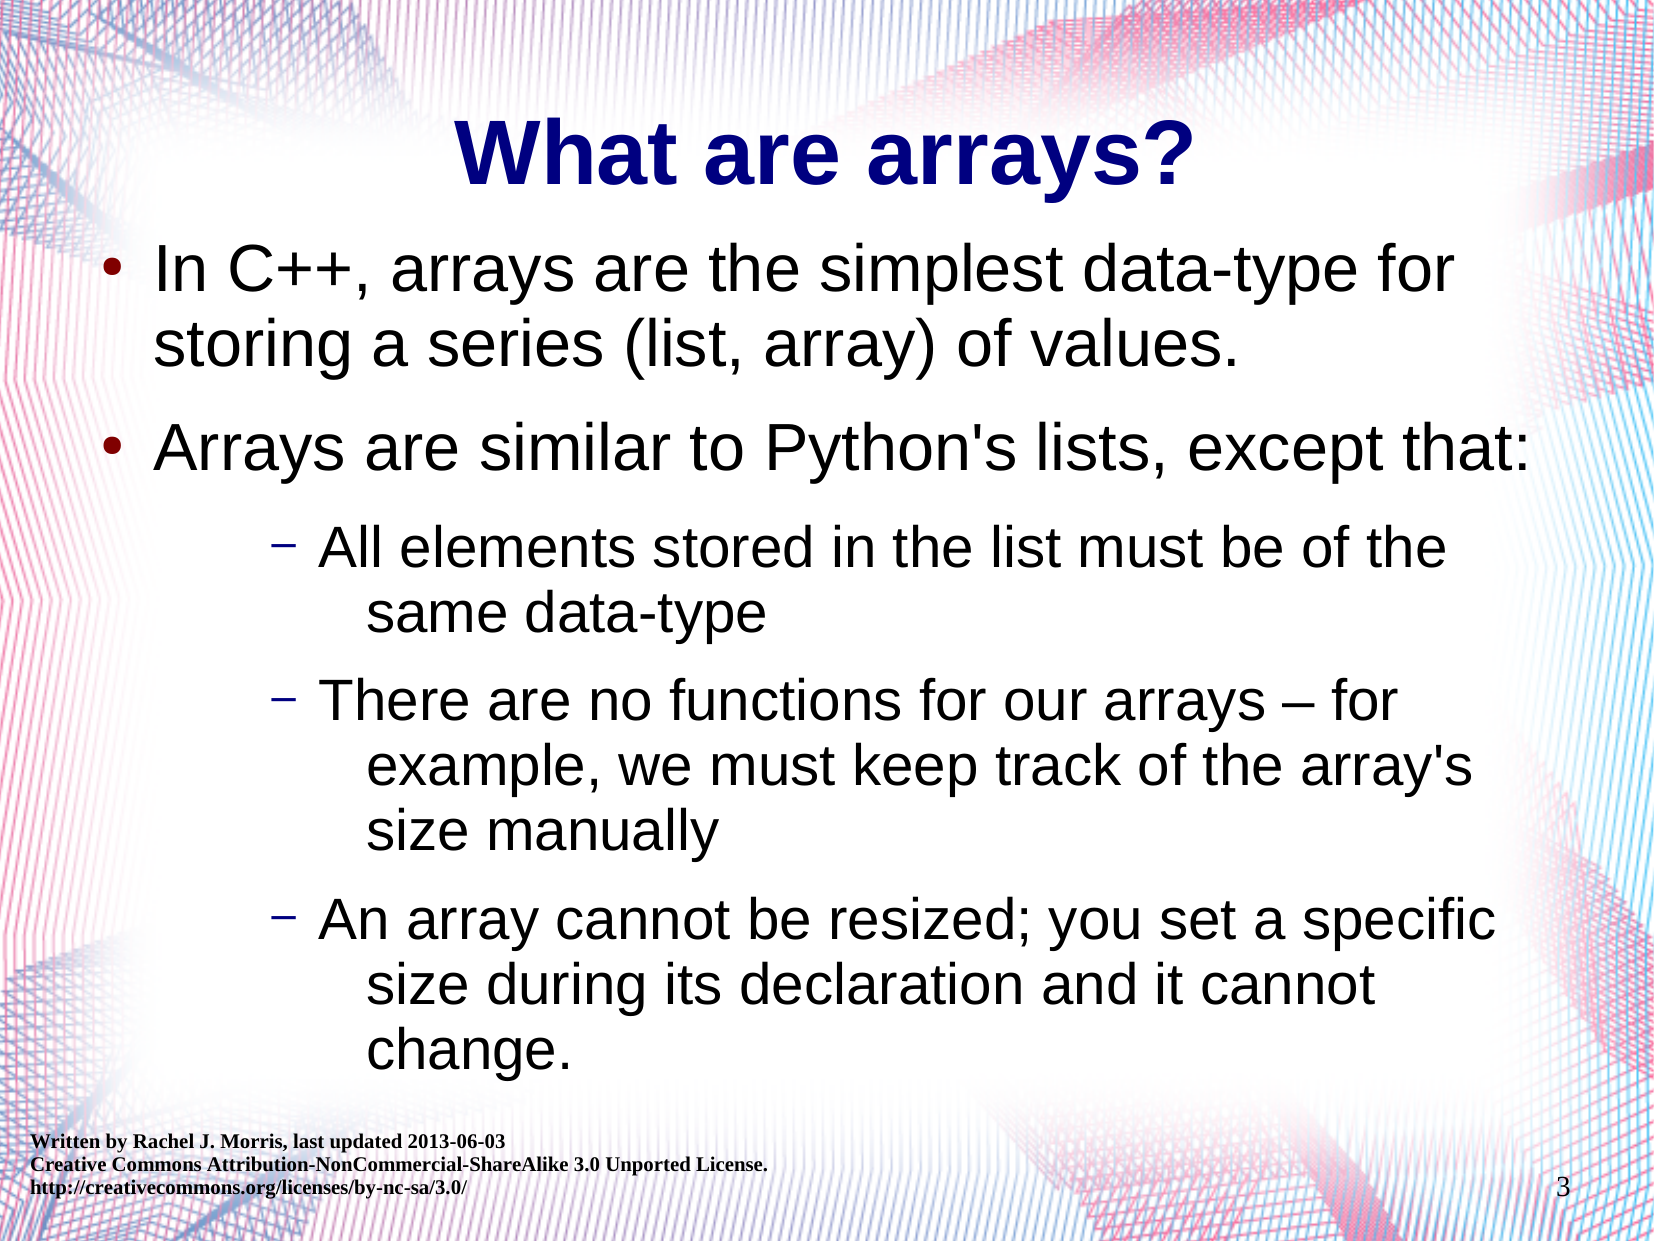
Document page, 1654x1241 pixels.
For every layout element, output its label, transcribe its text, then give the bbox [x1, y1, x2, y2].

title What are arrays? [82, 49, 1571, 231]
picture [0, 0, 1654, 1241]
list In C++, arrays are the simplest data-type for storing a series (list, array) of values. Arrays are similar to Python's lists, except that: All elements stored in the list must be of the same data-type There are no functions for our arrays – for example, we must keep track of the array's size manually An array cannot be resized; you set a specific size during its declaration and it cannot change. [82, 231, 1571, 1082]
